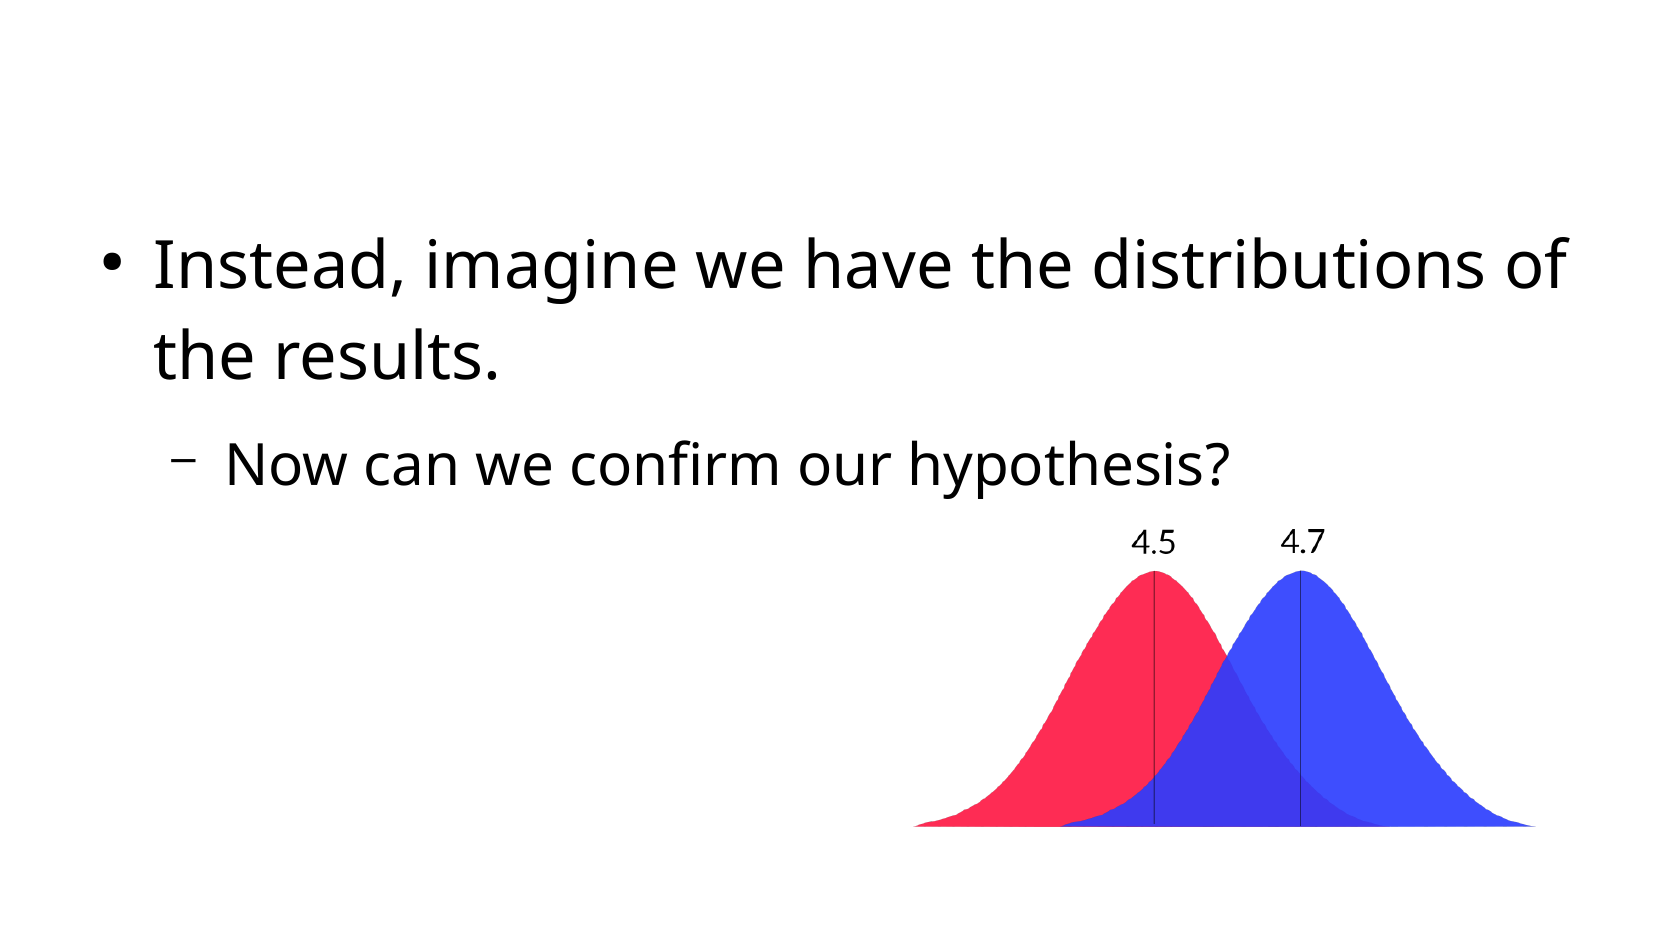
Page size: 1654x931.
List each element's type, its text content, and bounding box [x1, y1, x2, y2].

list Instead, imagine we have the distributions of the results. Now can we confirm our hypothesis? [82, 217, 1571, 758]
picture [913, 529, 1536, 827]
